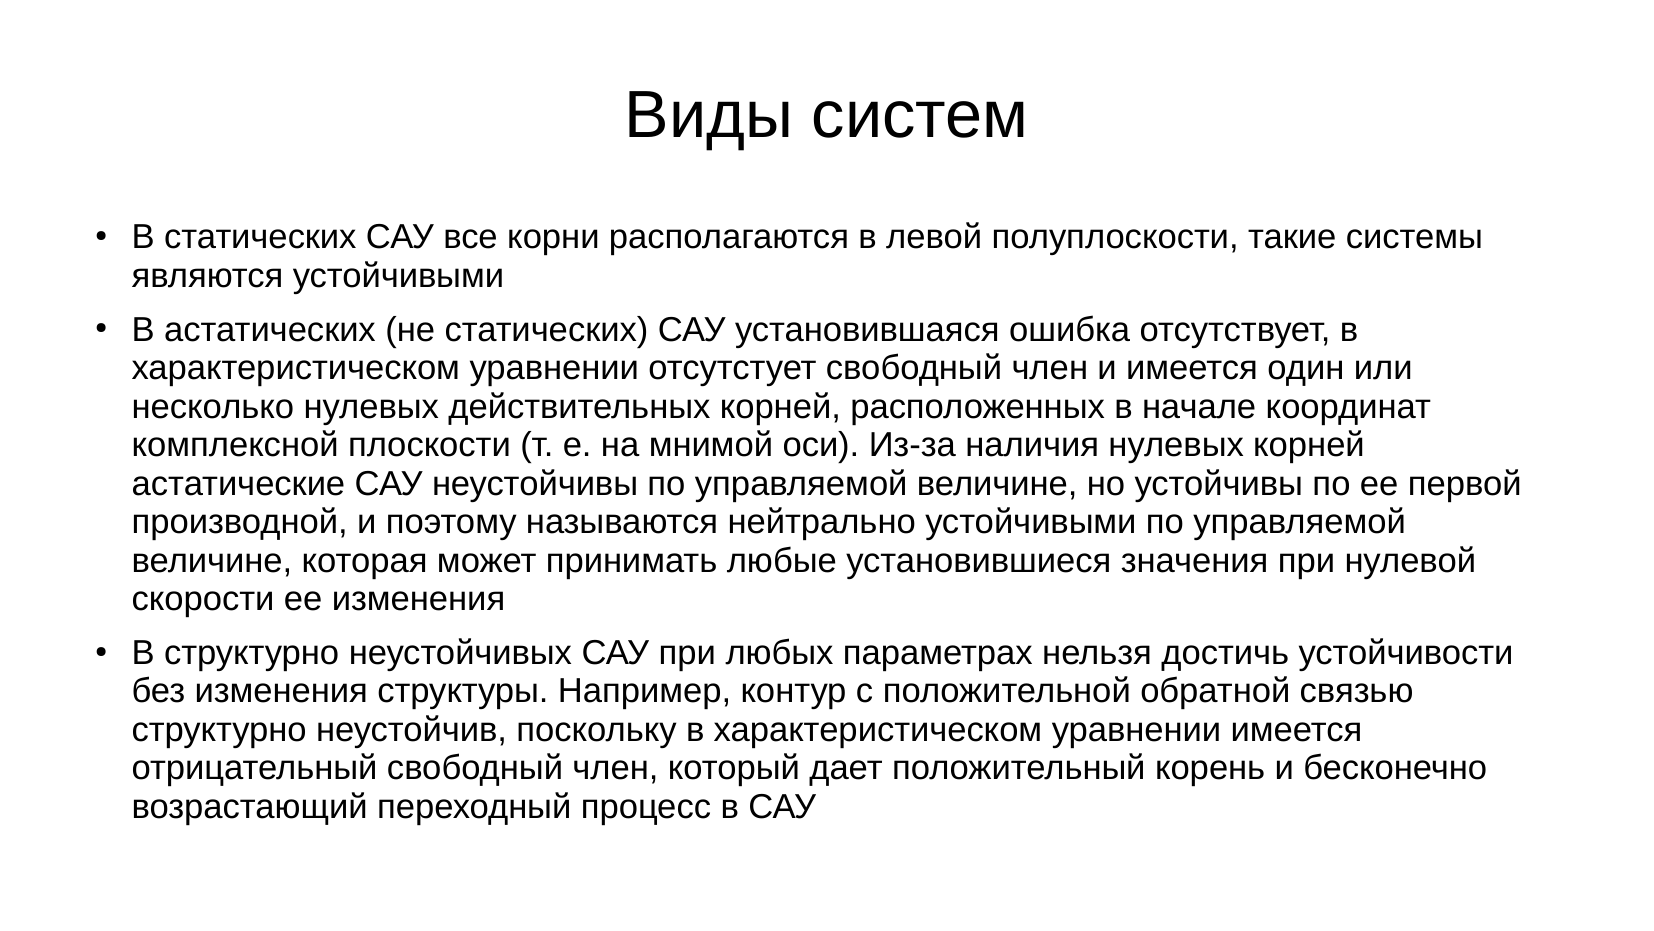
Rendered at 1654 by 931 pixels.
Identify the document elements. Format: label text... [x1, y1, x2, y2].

title Виды систем [82, 37, 1571, 193]
list В статических САУ все корни располагаются в левой полуплоскости, такие системы являются устойчивыми В астатических (не статических) САУ установившаяся ошибка отсутствует, в характеристическом уравнении отсутстует свободный член и имеется один или несколько нулевых действительных корней, расположенных в начале координат комплексной плоскости (т. е. на мнимой оси). Из-за наличия нулевых корней астатические САУ неустойчивы по управляемой величине, но устойчивы по ее первой производной, и поэтому называются нейтрально устойчивыми по управляемой величине, которая может принимать любые установившиеся значения при нулевой скорости ее изменения В структурно неустойчивых САУ при любых параметрах нельзя достичь устойчивости без изменения структуры. Например, контур с положительной обратной связью структурно неустойчив, поскольку в характеристическом уравнении имеется отрицательный свободный член, который дает положительный корень и бесконечно возрастающий переходный процесс в САУ [82, 217, 1571, 827]
